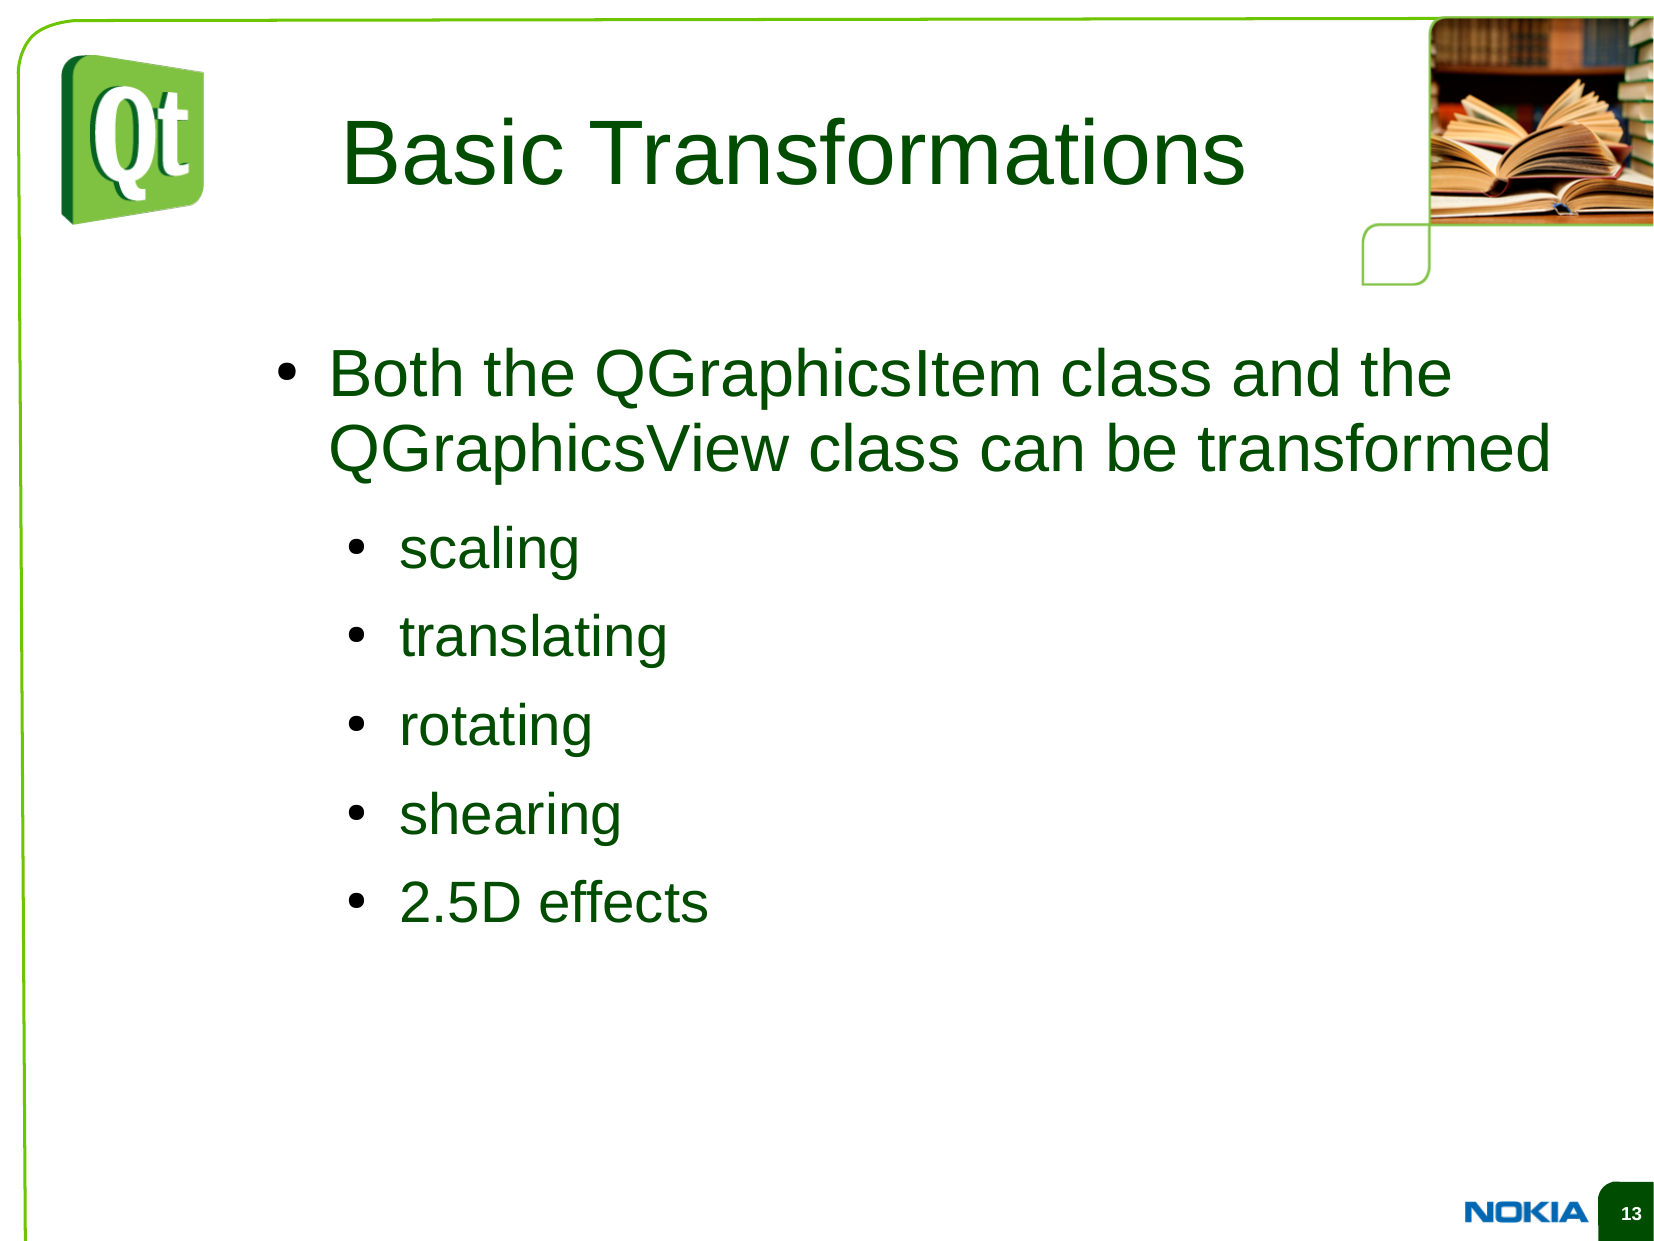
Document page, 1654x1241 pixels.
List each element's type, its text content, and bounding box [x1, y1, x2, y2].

picture [1338, 5, 1654, 306]
picture [61, 55, 204, 225]
picture [1465, 1201, 1589, 1223]
list Both the QGraphicsItem class and the QGraphicsView class can be transformed scaling translating rotating shearing 2.5D effects [257, 336, 1577, 1156]
title Basic Transformations [257, 56, 1333, 250]
